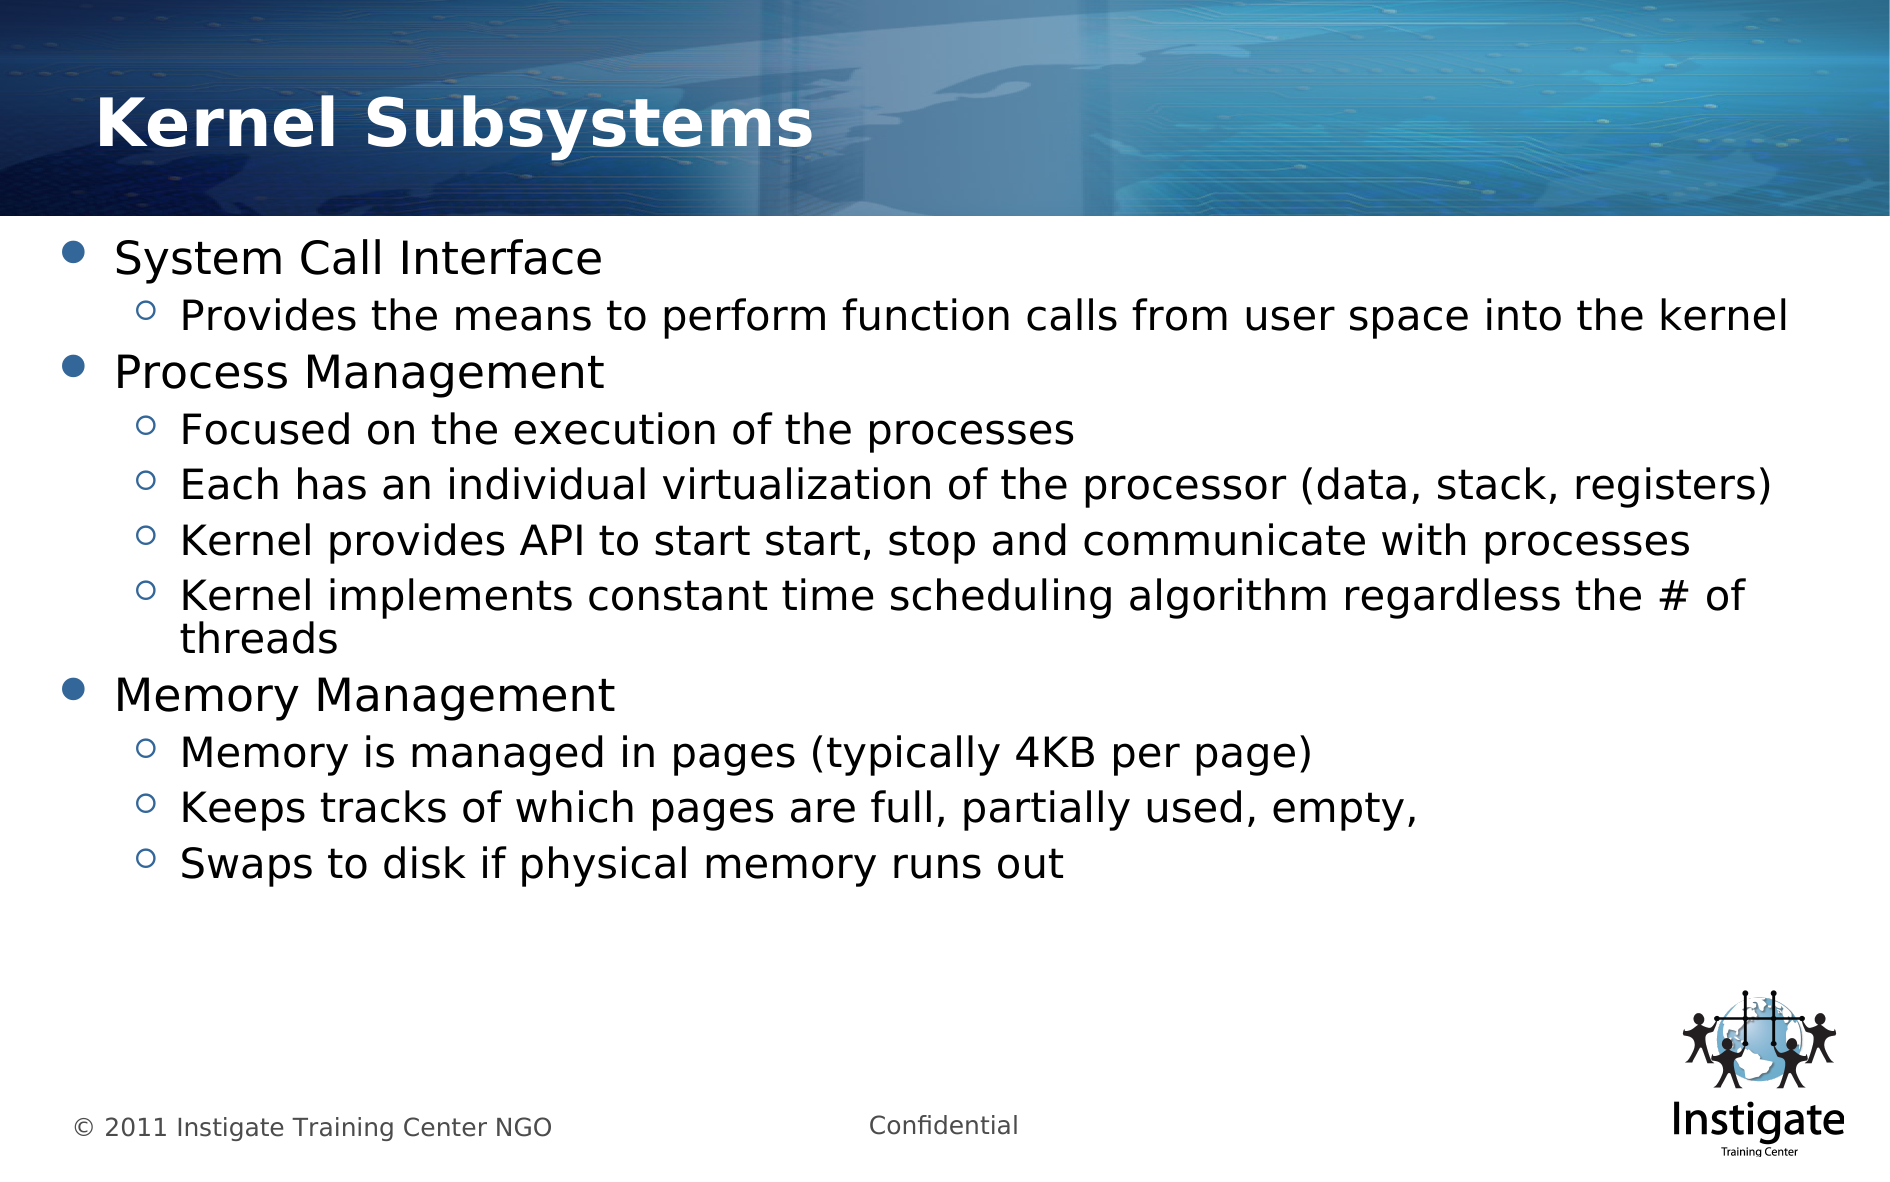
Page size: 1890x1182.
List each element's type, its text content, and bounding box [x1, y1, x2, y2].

list System Call Interface Provides the means to perform function calls from user space into the kernel Process Management Focused on the execution of the processes Each has an individual virtualization of the processor (data, stack, registers) Kernel provides API to start start, stop and communicate with processes Kernel implements constant time scheduling algorithm regardless the # of threads Memory Management Memory is managed in pages (typically 4KB per page) Keeps tracks of which pages are full, partially used, empty, Swaps to disk if physical memory runs out [59, 236, 1831, 1001]
title Kernel Subsystems [94, 54, 1793, 210]
picture [1674, 990, 1844, 1157]
picture [0, 0, 1890, 216]
